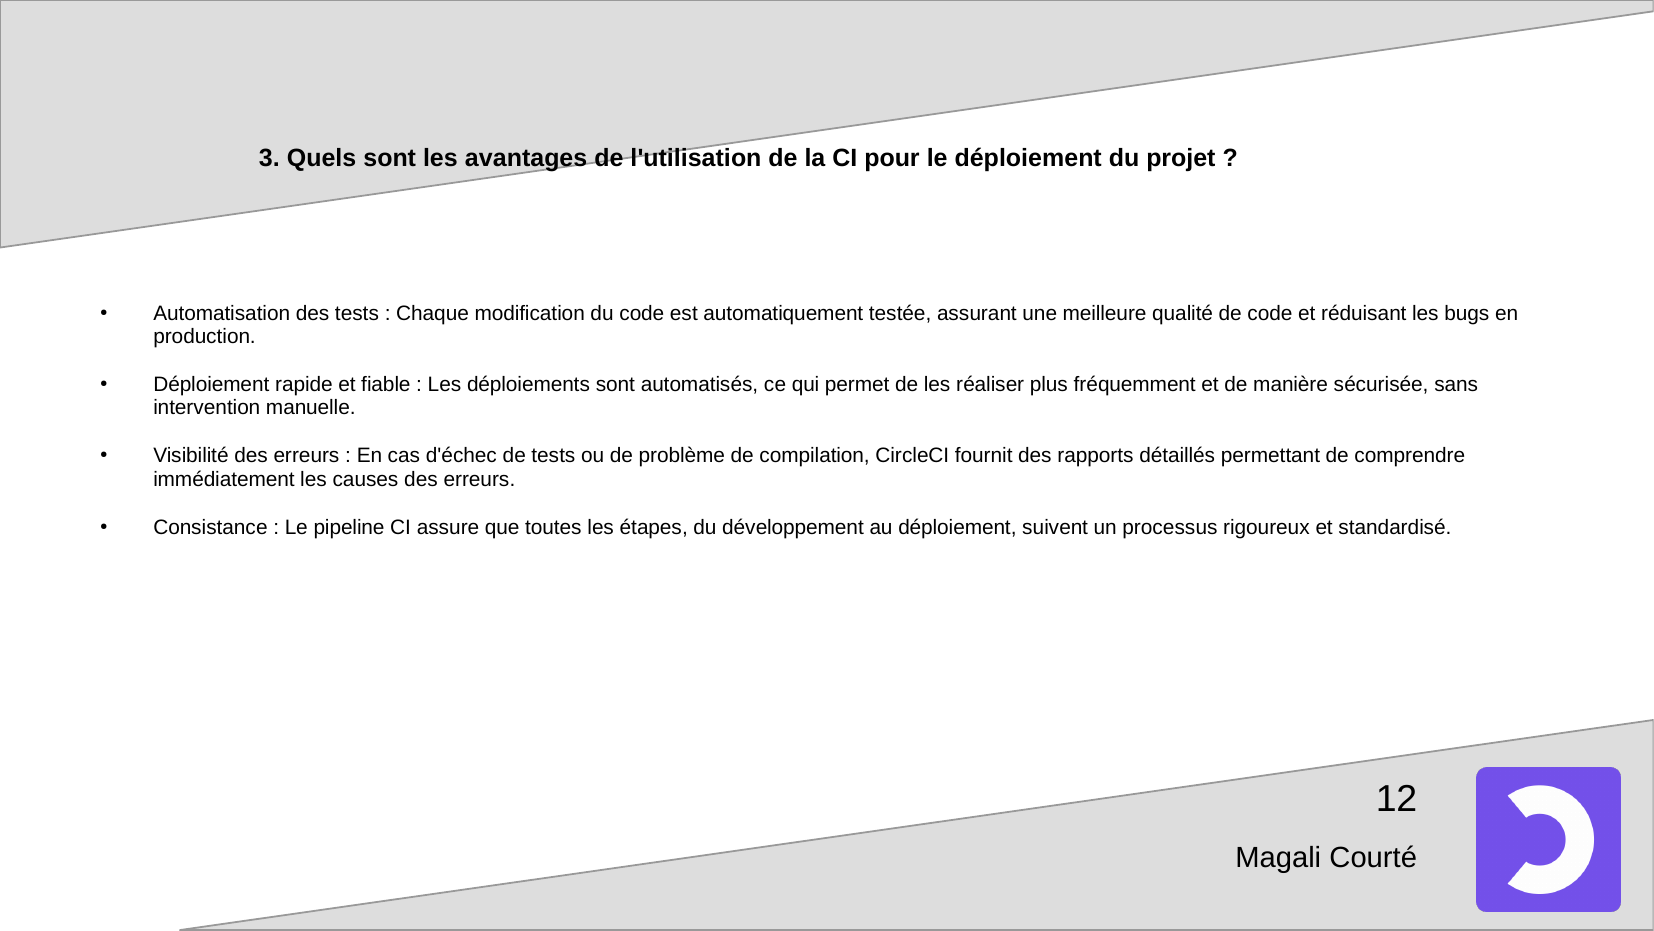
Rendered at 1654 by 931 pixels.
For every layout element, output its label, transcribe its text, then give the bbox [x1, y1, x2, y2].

title 3. Quels sont les avantages de l'utilisation de la CI pour le déploiement du projet ? [11, 79, 1488, 236]
picture [1476, 767, 1621, 912]
list Automatisation des tests : Chaque modification du code est automatiquement testée, assurant une meilleure qualité de code et réduisant les bugs en production. Déploiement rapide et fiable : Les déploiements sont automatisés, ce qui permet de les réaliser plus fréquemment et de manière sécurisée, sans intervention manuelle. Visibilité des erreurs : En cas d'échec de tests ou de problème de compilation, CircleCI fournit des rapports détaillés permettant de comprendre immédiatement les causes des erreurs. Consistance : Le pipeline CI assure que toutes les étapes, du développement au déploiement, suivent un processus rigoureux et standardisé. [82, 248, 1538, 789]
